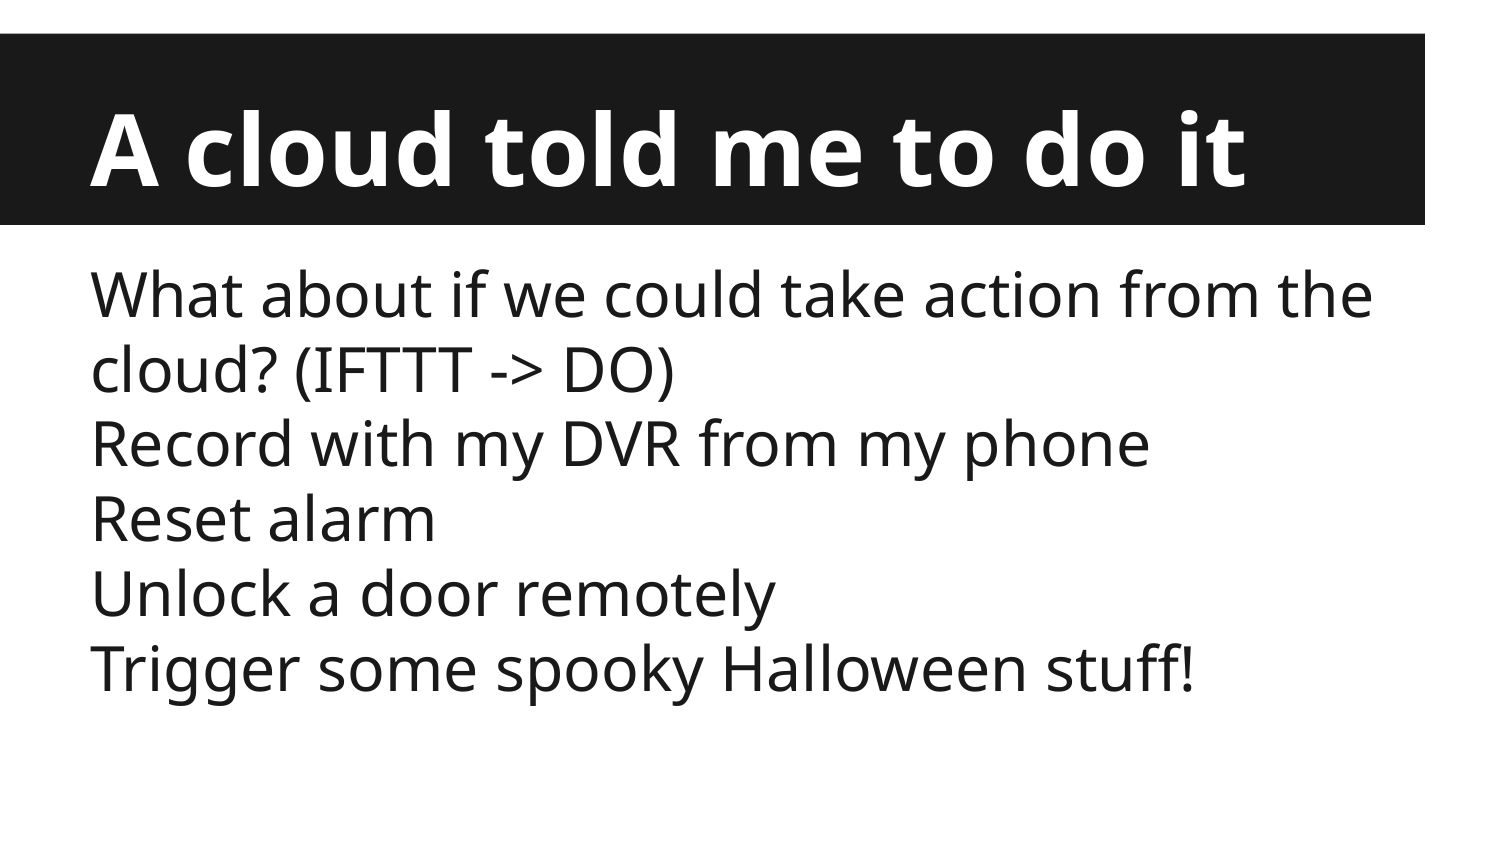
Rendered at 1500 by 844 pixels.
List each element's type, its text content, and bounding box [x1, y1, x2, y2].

list What about if we could take action from the cloud? (IFTTT -> DO) Record with my DVR from my phone Reset alarm Unlock a door remotely Trigger some spooky Halloween stuff! [75, 239, 1425, 808]
title A cloud told me to do it [75, 33, 1425, 221]
